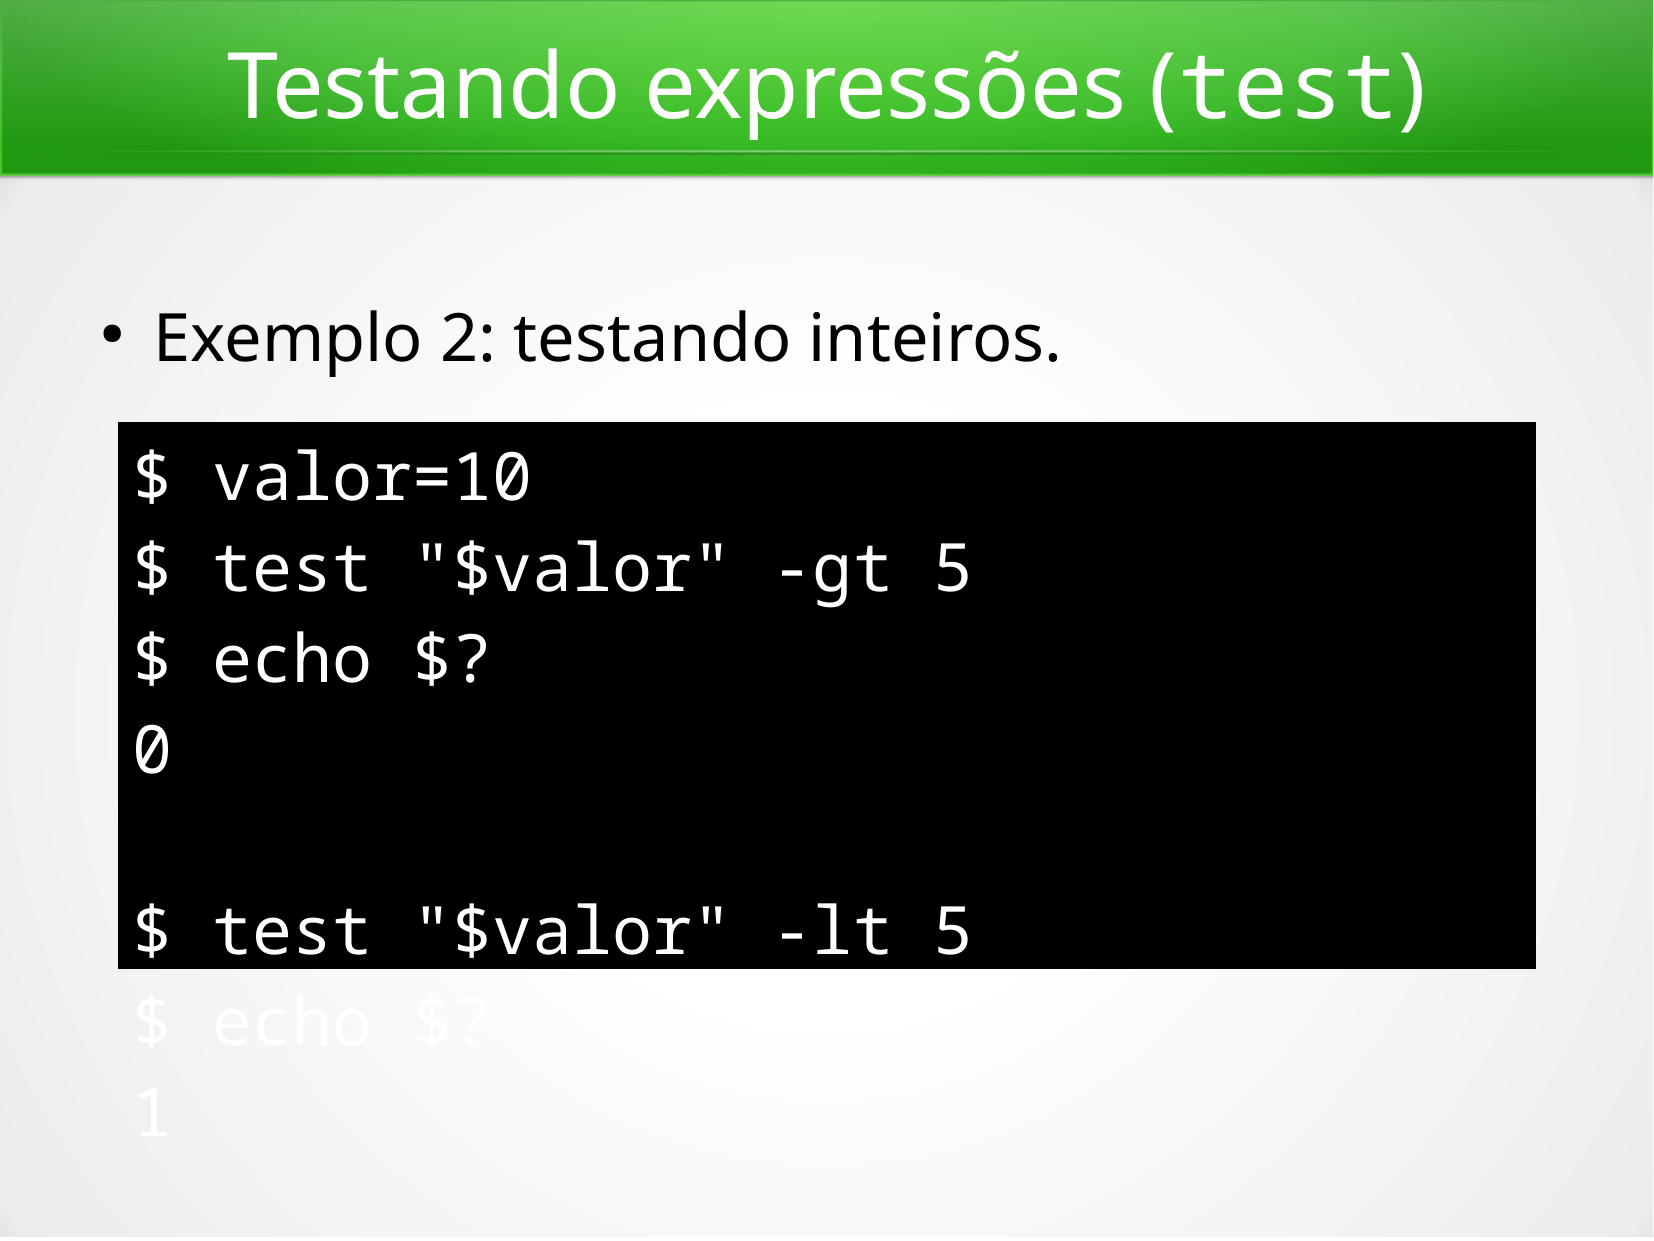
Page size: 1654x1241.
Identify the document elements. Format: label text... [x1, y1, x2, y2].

title Testando expressões (test) [82, 11, 1571, 154]
picture [0, 0, 1654, 1237]
list Exemplo 2: testando inteiros. [82, 290, 1571, 1010]
